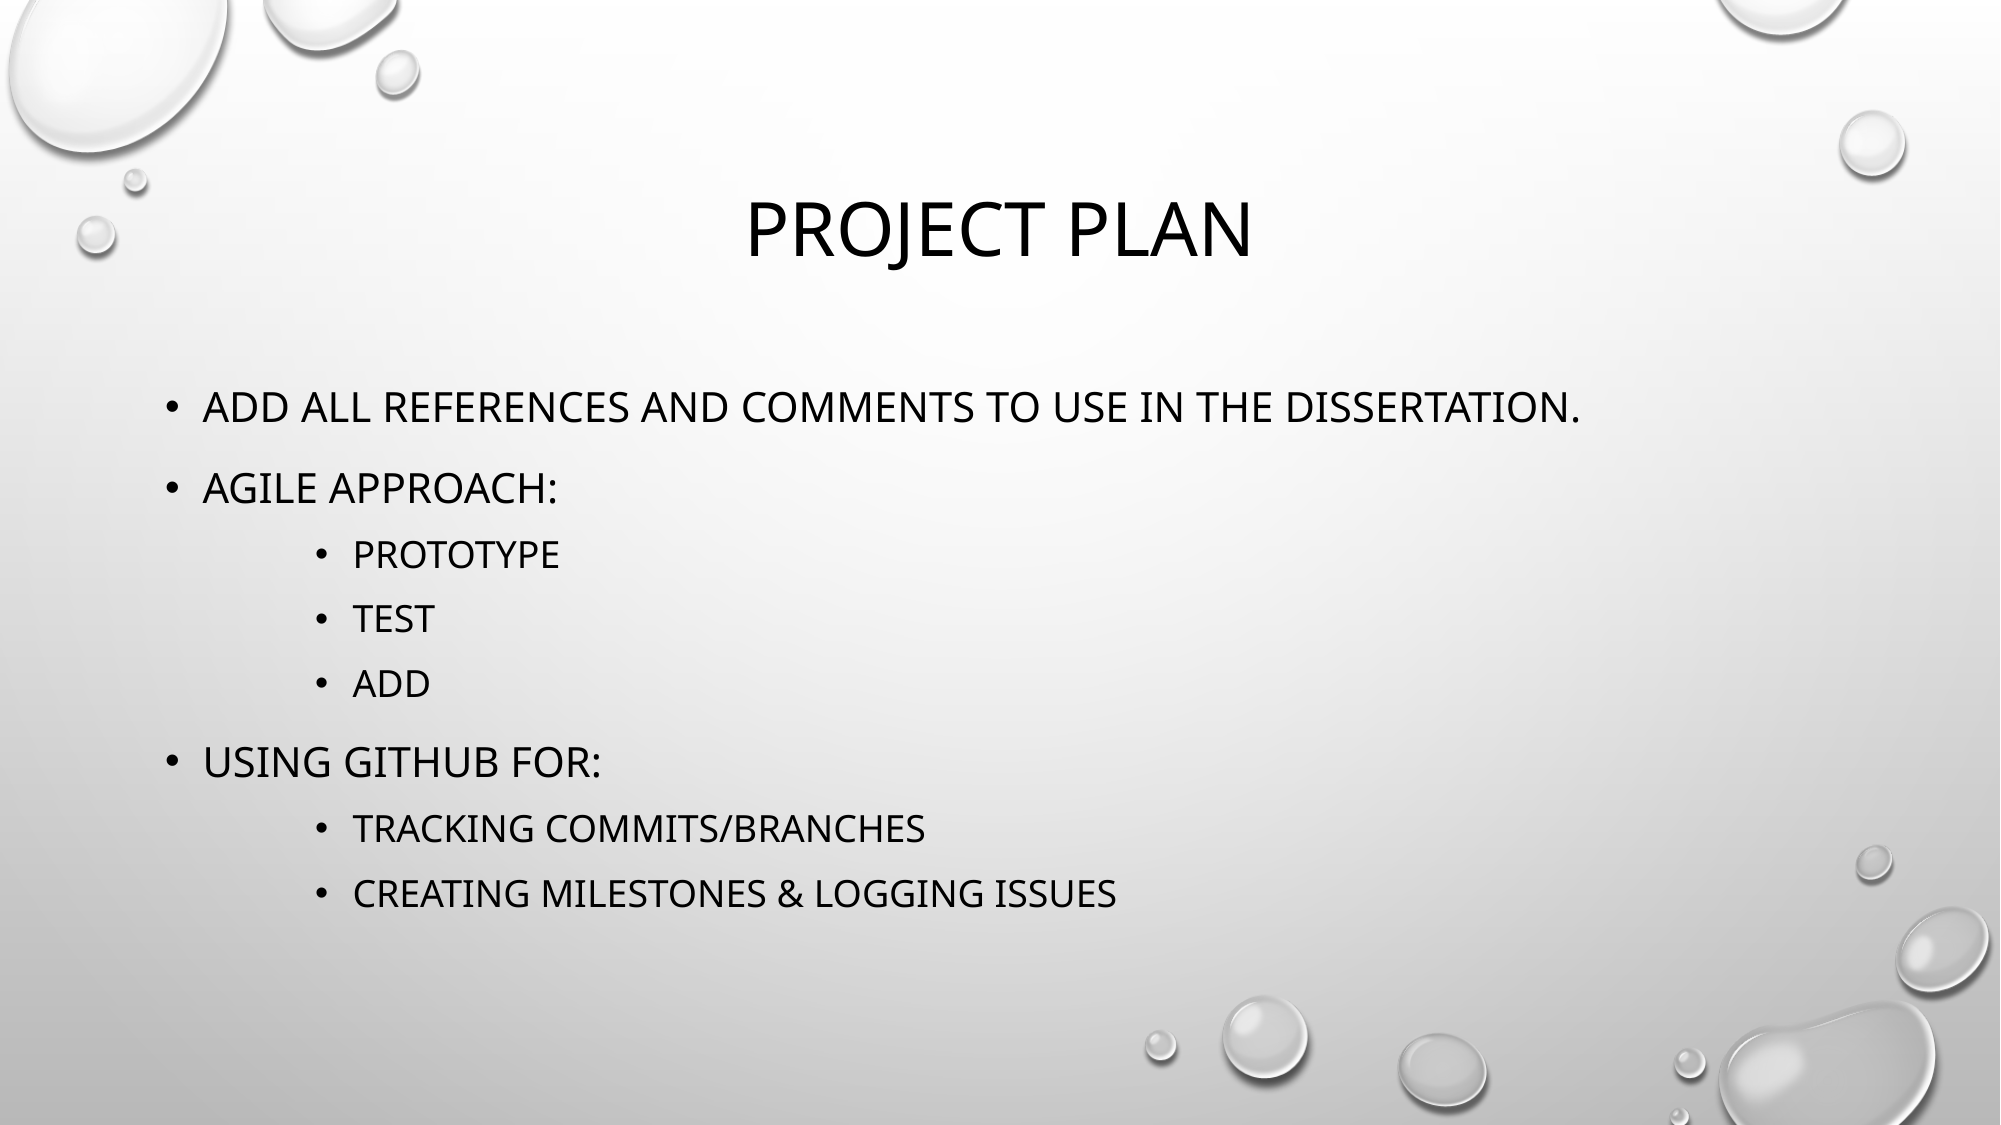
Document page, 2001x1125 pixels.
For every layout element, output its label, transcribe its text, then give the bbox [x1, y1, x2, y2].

title Project plan [149, 101, 1851, 364]
list Add all references and comments to use in the dissertation. Agile Approach: Prototype Test Add Using GitHub for: Tracking Commits/Branches Creating Milestones & logging issues [150, 363, 1851, 925]
